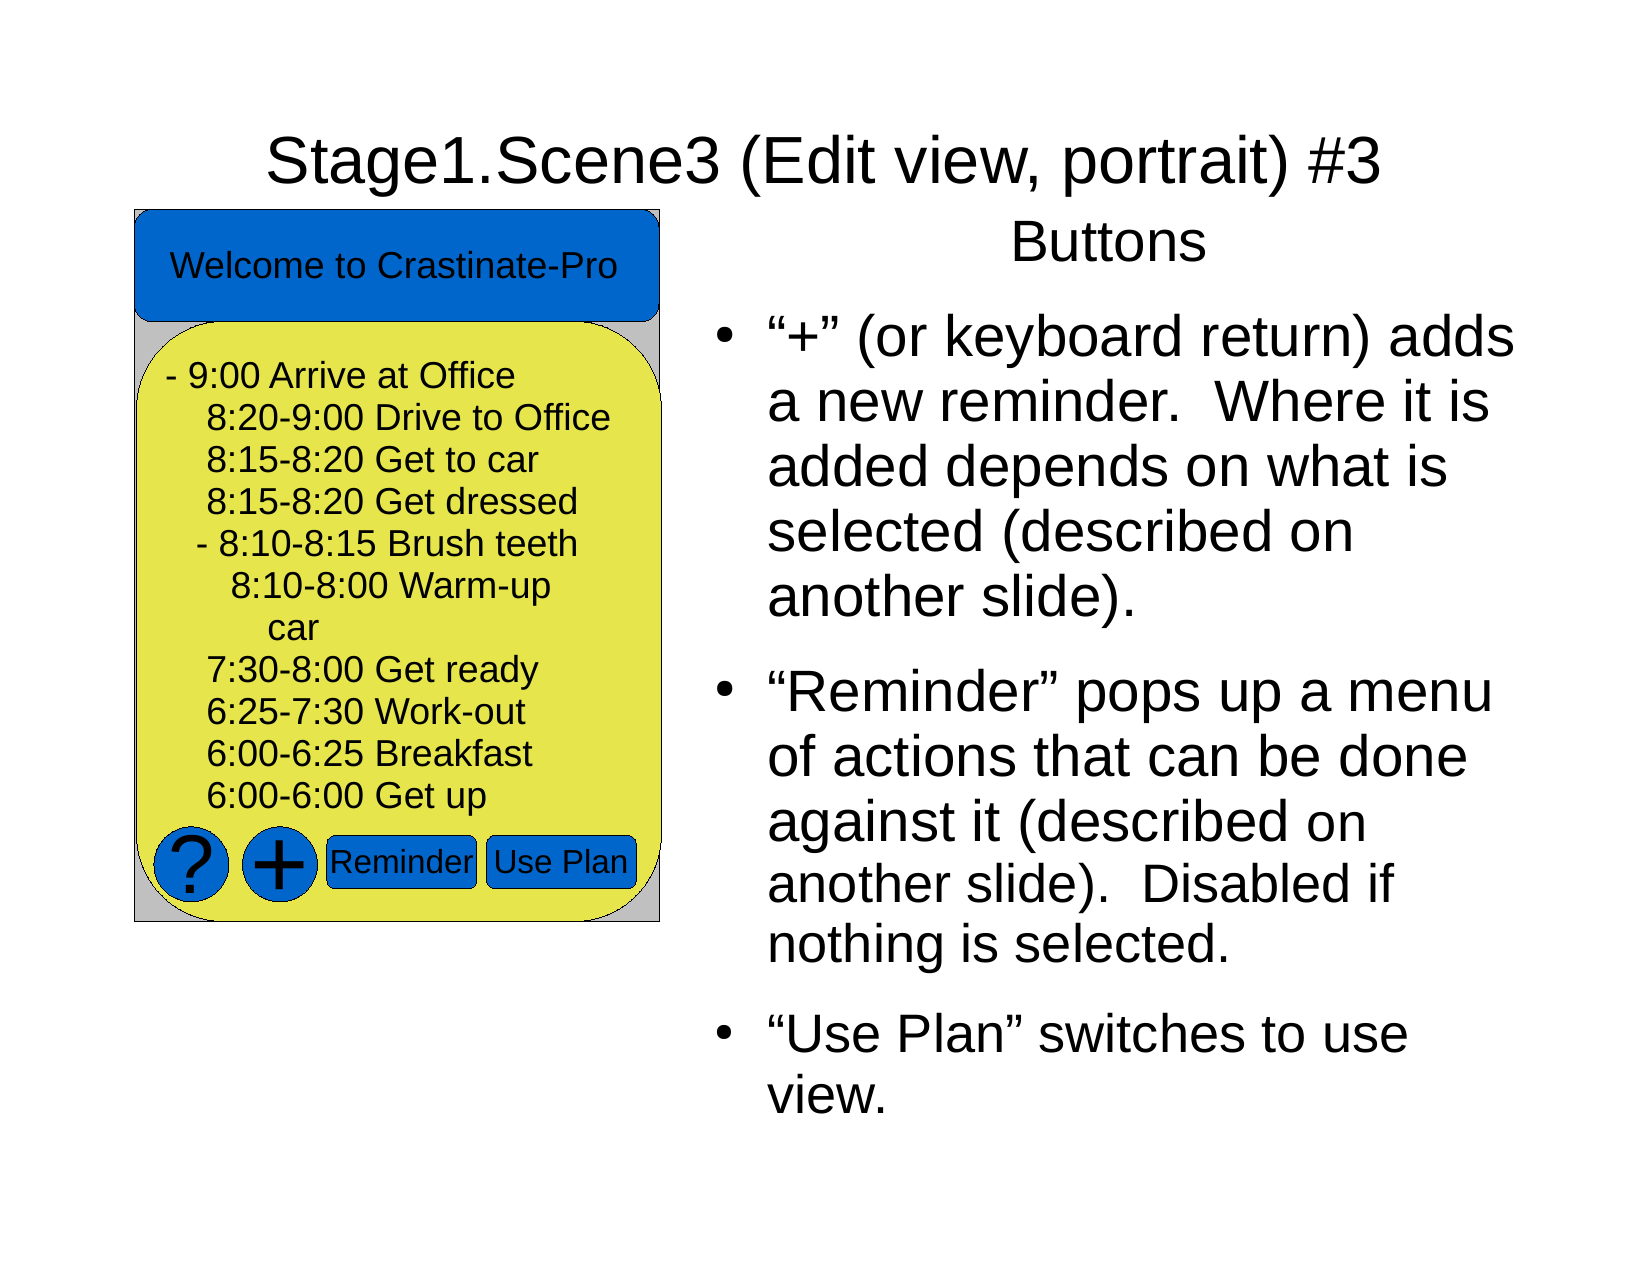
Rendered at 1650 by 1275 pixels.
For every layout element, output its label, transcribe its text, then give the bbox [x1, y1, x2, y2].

text_box Reminder [326, 835, 477, 889]
text_box [592, 304, 660, 388]
text_box [646, 209, 660, 226]
text_box [134, 309, 214, 922]
text_box [584, 855, 660, 922]
title Stage1.Scene3 (Edit view, portrait) #3 [135, 112, 1515, 210]
list Buttons “+” (or keyboard return) adds a new reminder. Where it is added depends on what is selected (described on another slide). “Reminder” pops up a menu of actions that can be done against it (described on another slide). Disabled if nothing is selected. “Use Plan” switches to use view. [696, 209, 1522, 1123]
text_box Use Plan [486, 835, 637, 889]
text_box + [242, 826, 318, 902]
text_box - 9:00 Arrive at Office 8:20-9:00 Drive to Office 8:15-8:20 Get to car 8:15-8:20 Get dressed - 8:10-8:15 Brush teeth 8:10-8:00 Warm-up car 7:30-8:00 Get ready 6:25-7:30 Work-out 6:00-6:25 Breakfast 6:00-6:00 Get up [136, 321, 662, 922]
text_box [134, 209, 147, 222]
text_box Welcome to Crastinate-Pro [134, 209, 660, 322]
text_box ? [153, 826, 229, 902]
